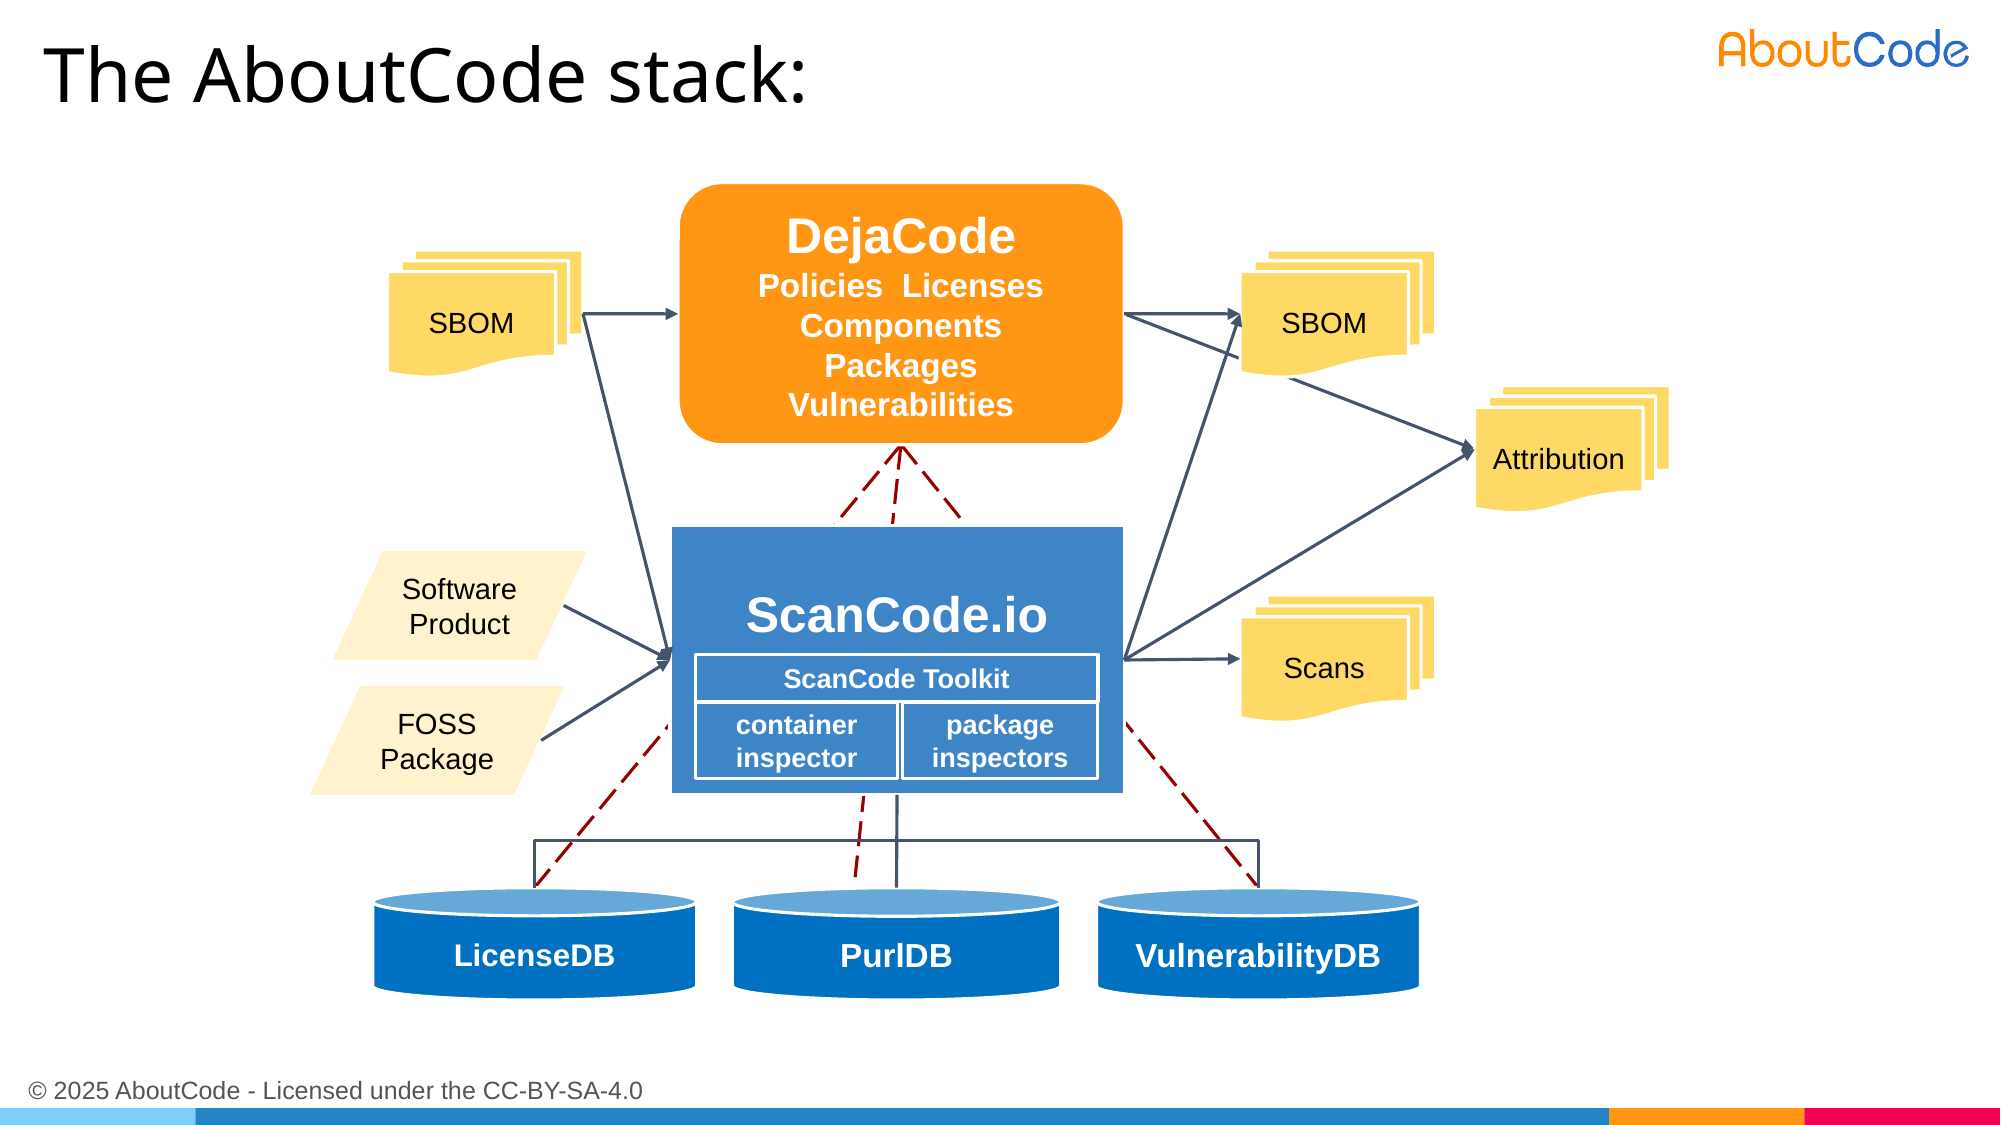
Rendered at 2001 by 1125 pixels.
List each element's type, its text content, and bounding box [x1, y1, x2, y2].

title The AboutCode stack: [28, 20, 1805, 133]
text_box VulnerabilityDB [1096, 903, 1421, 1001]
text_box container inspector [695, 702, 898, 779]
picture [1805, 29, 1969, 67]
text_box ScanCode Toolkit [695, 654, 1098, 701]
text_box Software Product [329, 549, 590, 662]
text_box SBOM [1240, 250, 1436, 378]
text_box FOSS Package [307, 684, 567, 797]
text_box DejaCode Policies Licenses Components Packages Vulnerabilities [678, 182, 1125, 445]
text_box SBOM [387, 250, 583, 378]
text_box ScanCode.io [670, 525, 1124, 795]
text_box package inspectors [902, 702, 1098, 779]
text_box Attribution [1474, 385, 1671, 513]
text_box LicenseDB [372, 903, 697, 1001]
text_box PurlDB [732, 903, 1061, 1001]
text_box Scans [1240, 595, 1436, 723]
